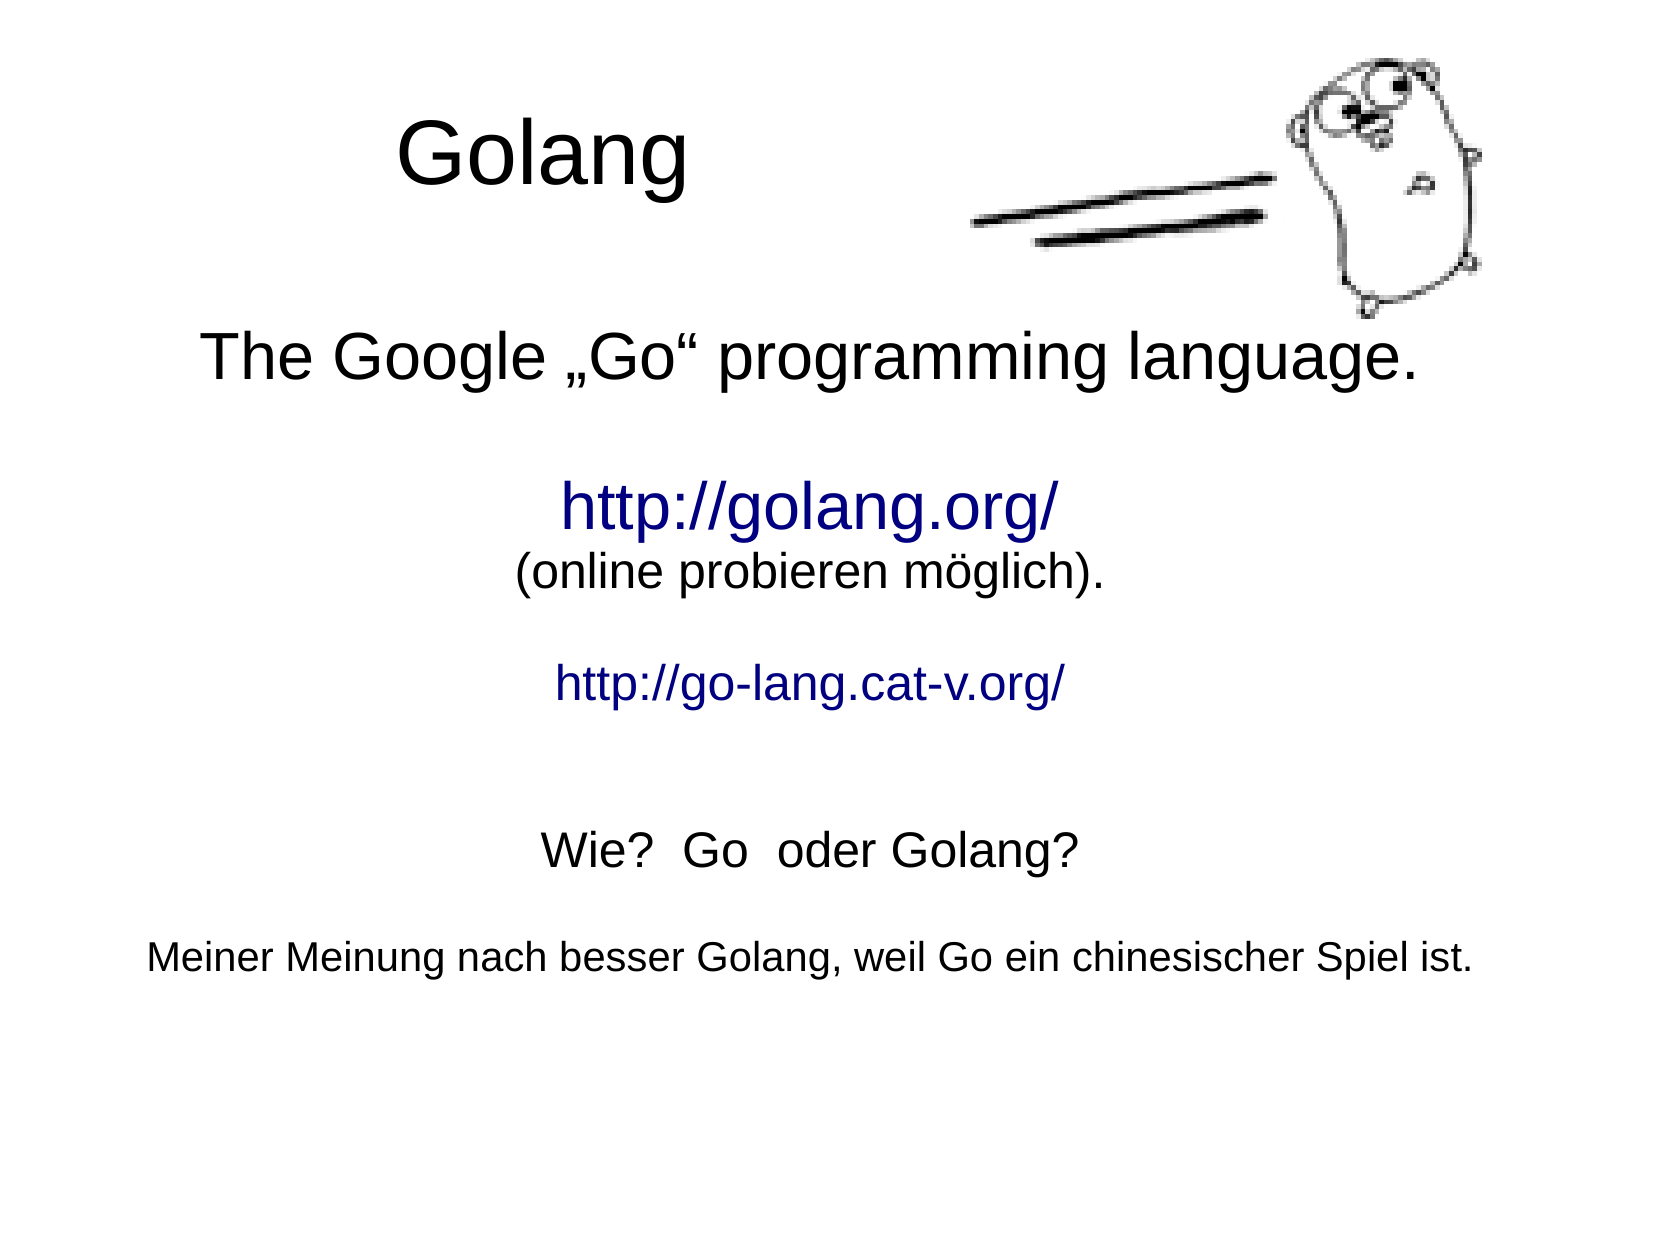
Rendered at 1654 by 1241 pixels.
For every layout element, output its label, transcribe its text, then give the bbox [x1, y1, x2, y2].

subtitle The Google „Go“ programming language. http://golang.org/ (online probieren möglich). http://go-lang.cat-v.org/ Wie? Go oder Golang? Meiner Meinung nach besser Golang, weil Go ein chinesischer Spiel ist. [82, 290, 1538, 1010]
picture [812, 58, 1524, 319]
title Golang [82, 49, 1004, 257]
